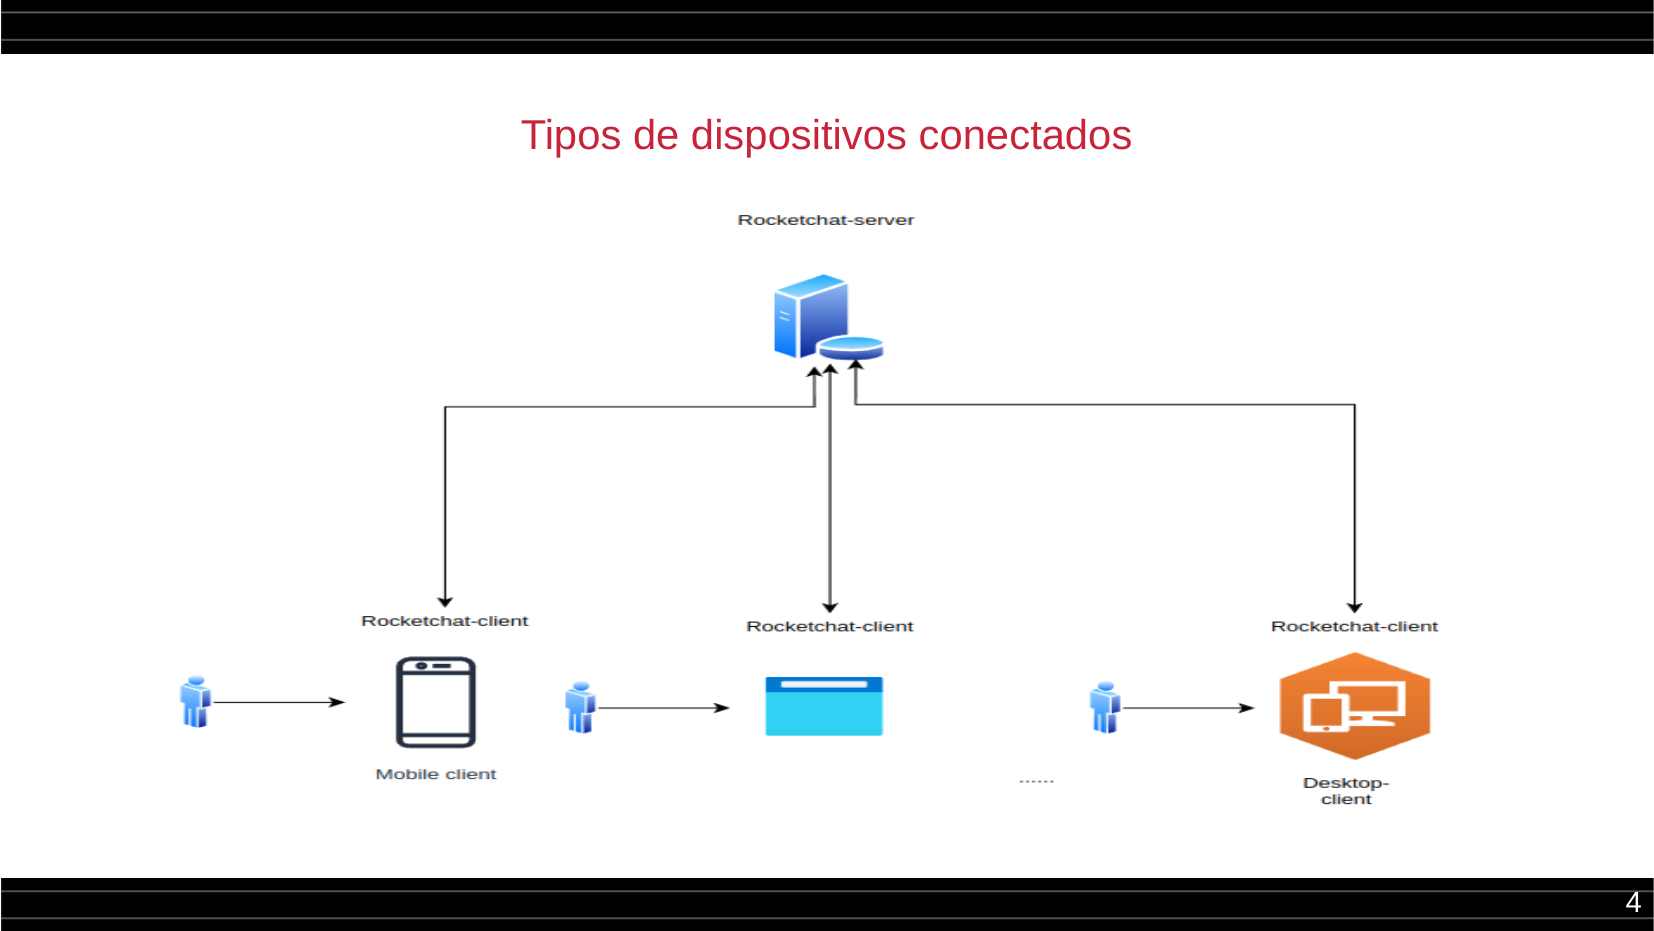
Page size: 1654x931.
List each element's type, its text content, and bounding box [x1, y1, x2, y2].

title Tipos de dispositivos conectados [82, 92, 1571, 178]
picture [1, 0, 1654, 54]
picture [1, 878, 1654, 931]
picture [118, 200, 1489, 827]
